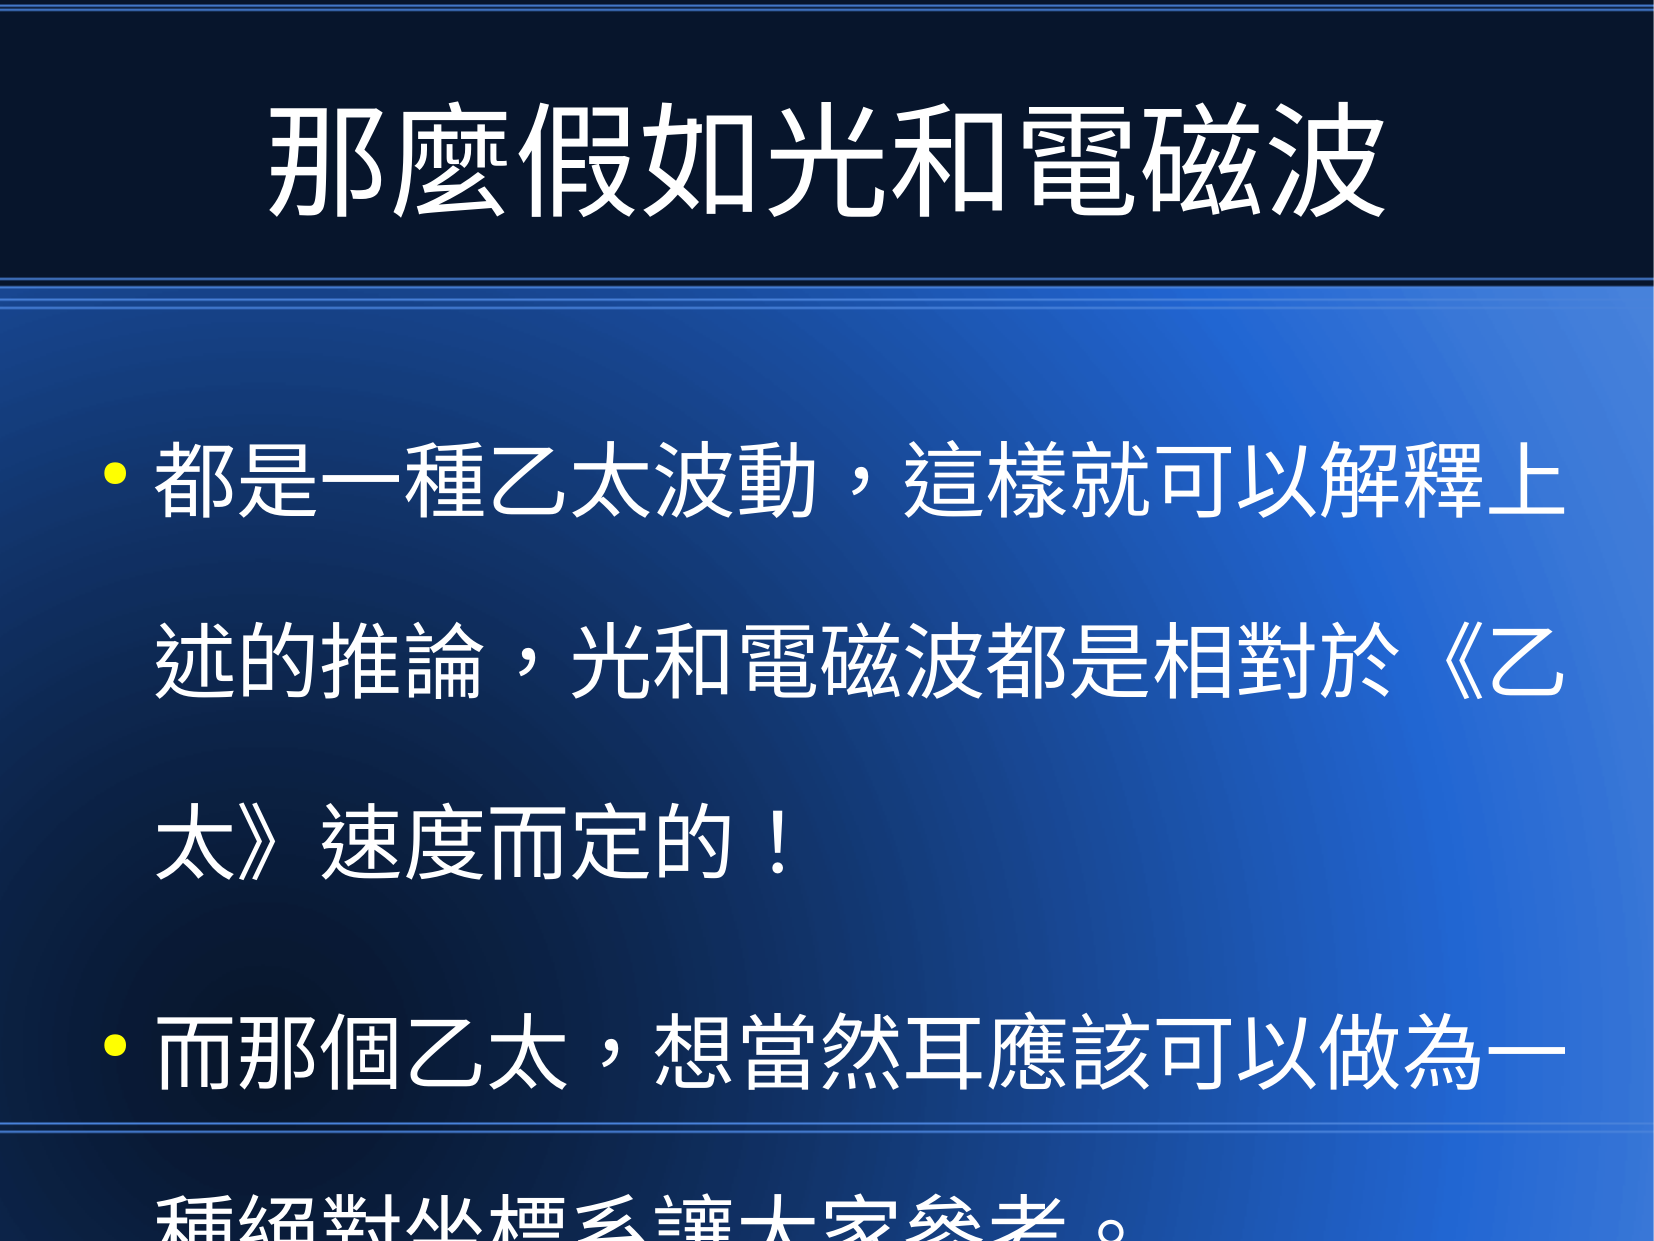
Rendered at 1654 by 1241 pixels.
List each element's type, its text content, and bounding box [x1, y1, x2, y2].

list 都是一種乙太波動，這樣就可以解釋上述的推論，光和電磁波都是相對於《乙太》速度而定的！ 而那個乙太，想當然耳應該可以做為一種絕對坐標系讓大家參考。 [82, 355, 1571, 1241]
picture [0, 0, 1654, 1241]
title 那麼假如光和電磁波 [82, 49, 1571, 257]
